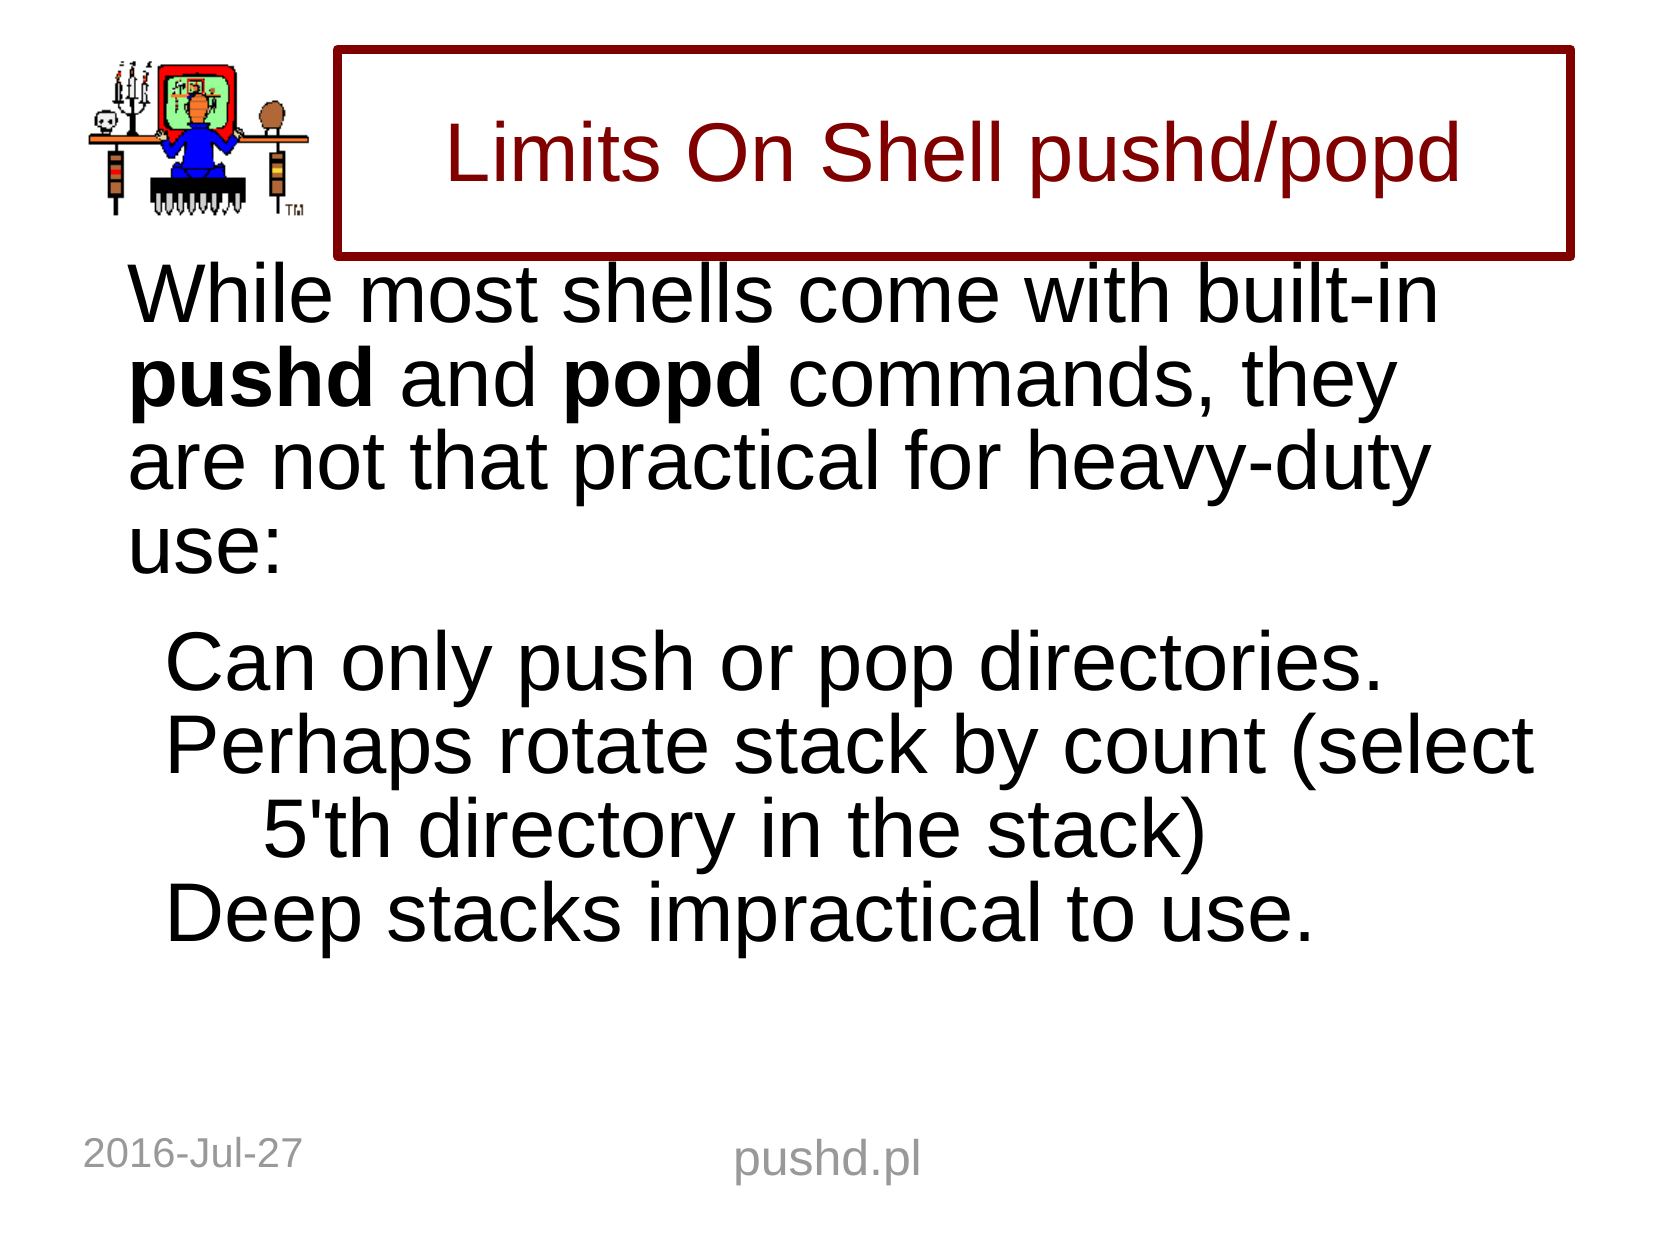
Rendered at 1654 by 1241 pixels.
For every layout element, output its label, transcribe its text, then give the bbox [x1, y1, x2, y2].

title Limits On Shell pushd/popd [337, 49, 1571, 257]
text_box While most shells come with built-in pushd and popd commands, they are not that practical for heavy-duty use: [112, 248, 1538, 608]
picture [86, 60, 312, 225]
text_box Can only push or pop directories. Perhaps rotate stack by count (select 5'th directory in the stack) Deep stacks impractical to use. [150, 615, 1576, 975]
